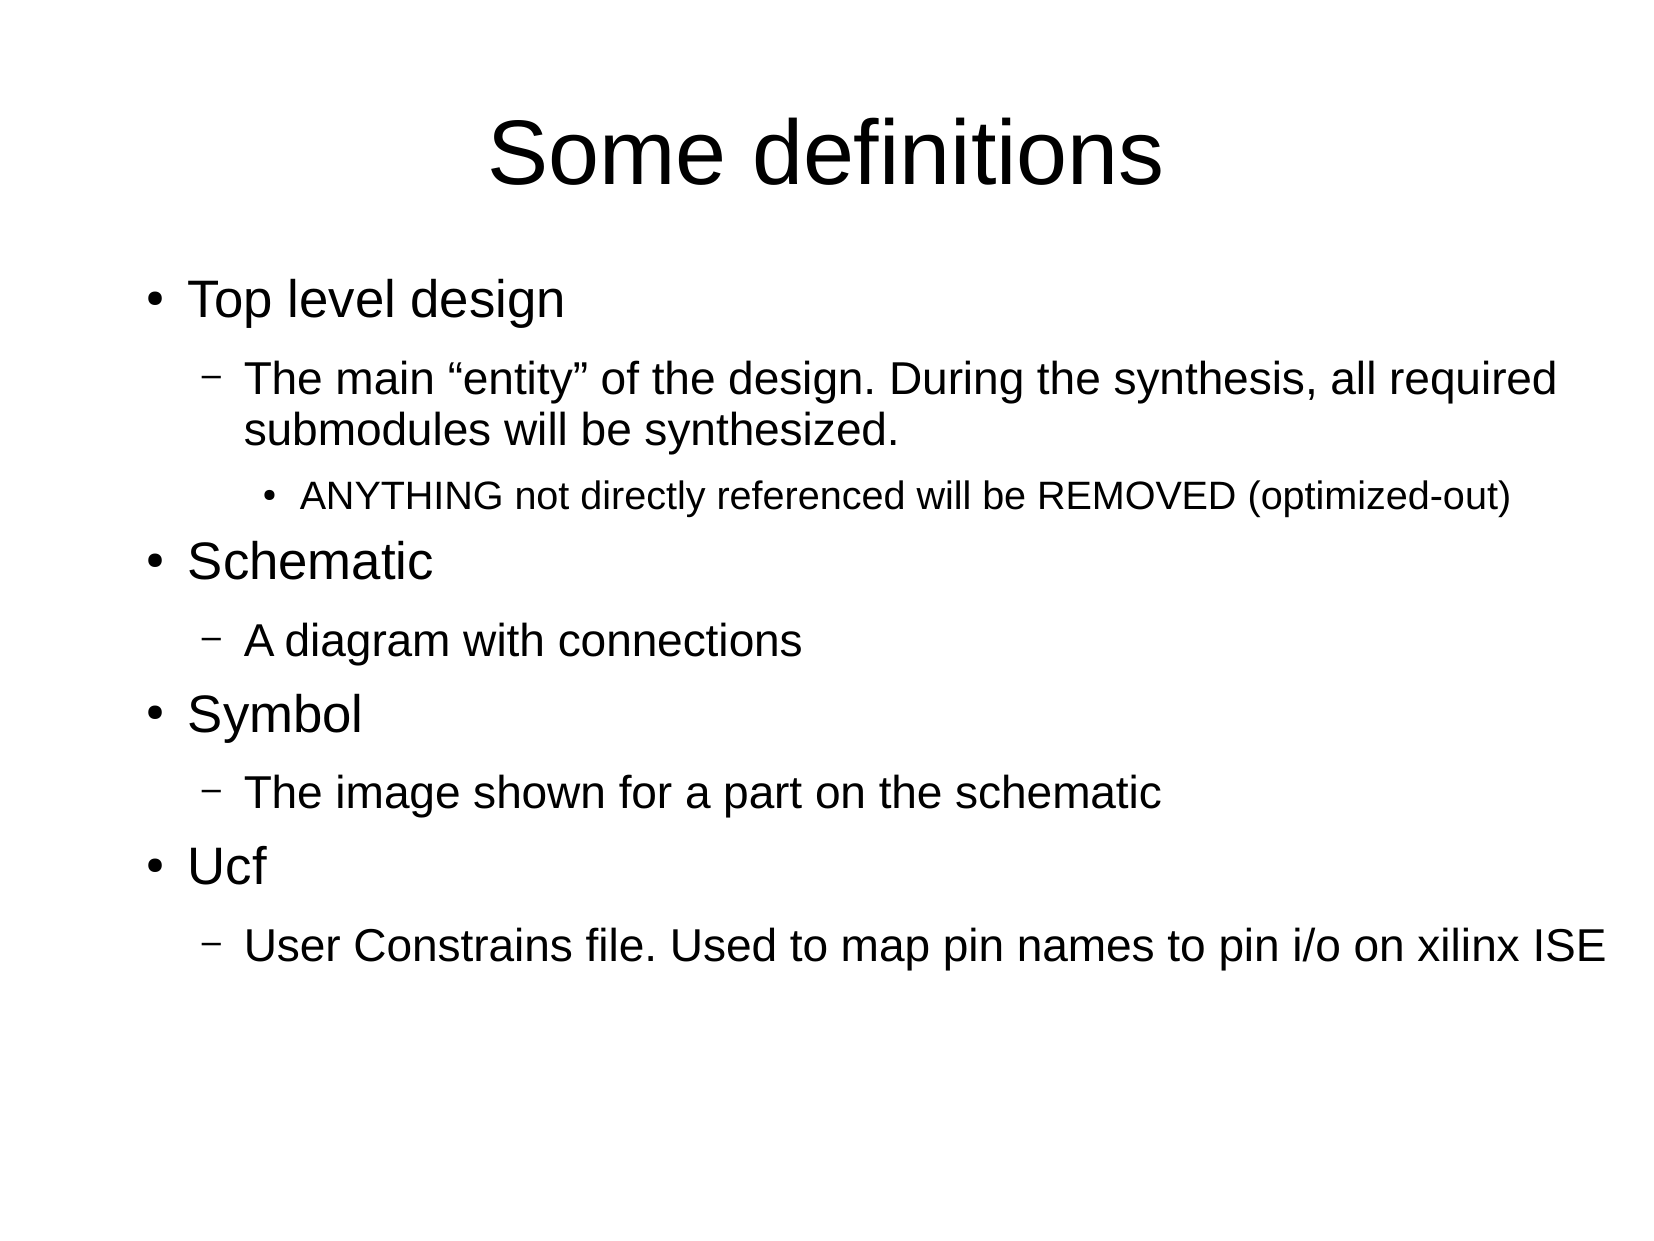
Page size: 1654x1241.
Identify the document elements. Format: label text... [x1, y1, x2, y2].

title Some definitions [82, 49, 1571, 257]
list Top level design The main “entity” of the design. During the synthesis, all required submodules will be synthesized. ANYTHING not directly referenced will be REMOVED (optimized-out) Schematic A diagram with connections Symbol The image shown for a part on the schematic Ucf User Constrains file. Used to map pin names to pin i/o on xilinx ISE [131, 270, 1621, 990]
